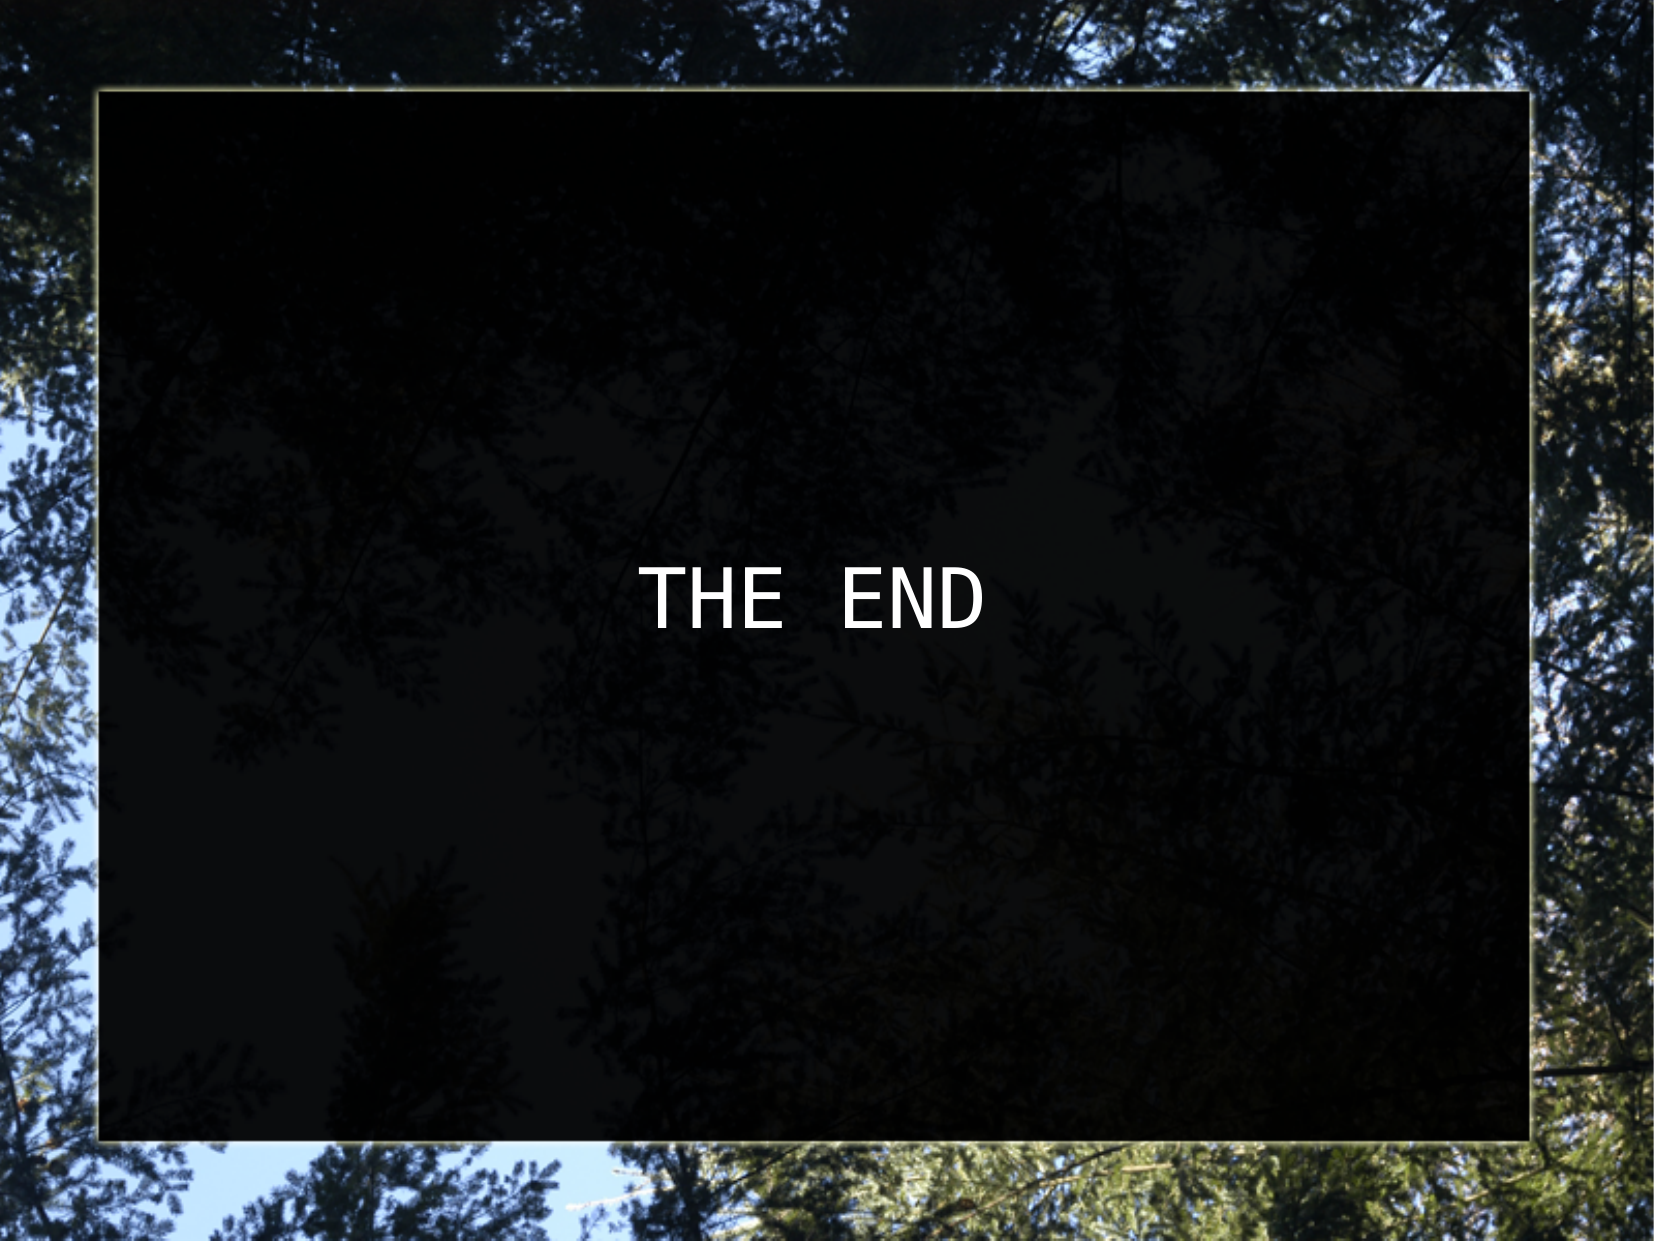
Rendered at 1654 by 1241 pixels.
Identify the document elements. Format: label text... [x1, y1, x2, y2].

subtitle THE END [90, 90, 1536, 1109]
picture [0, 0, 1654, 1241]
